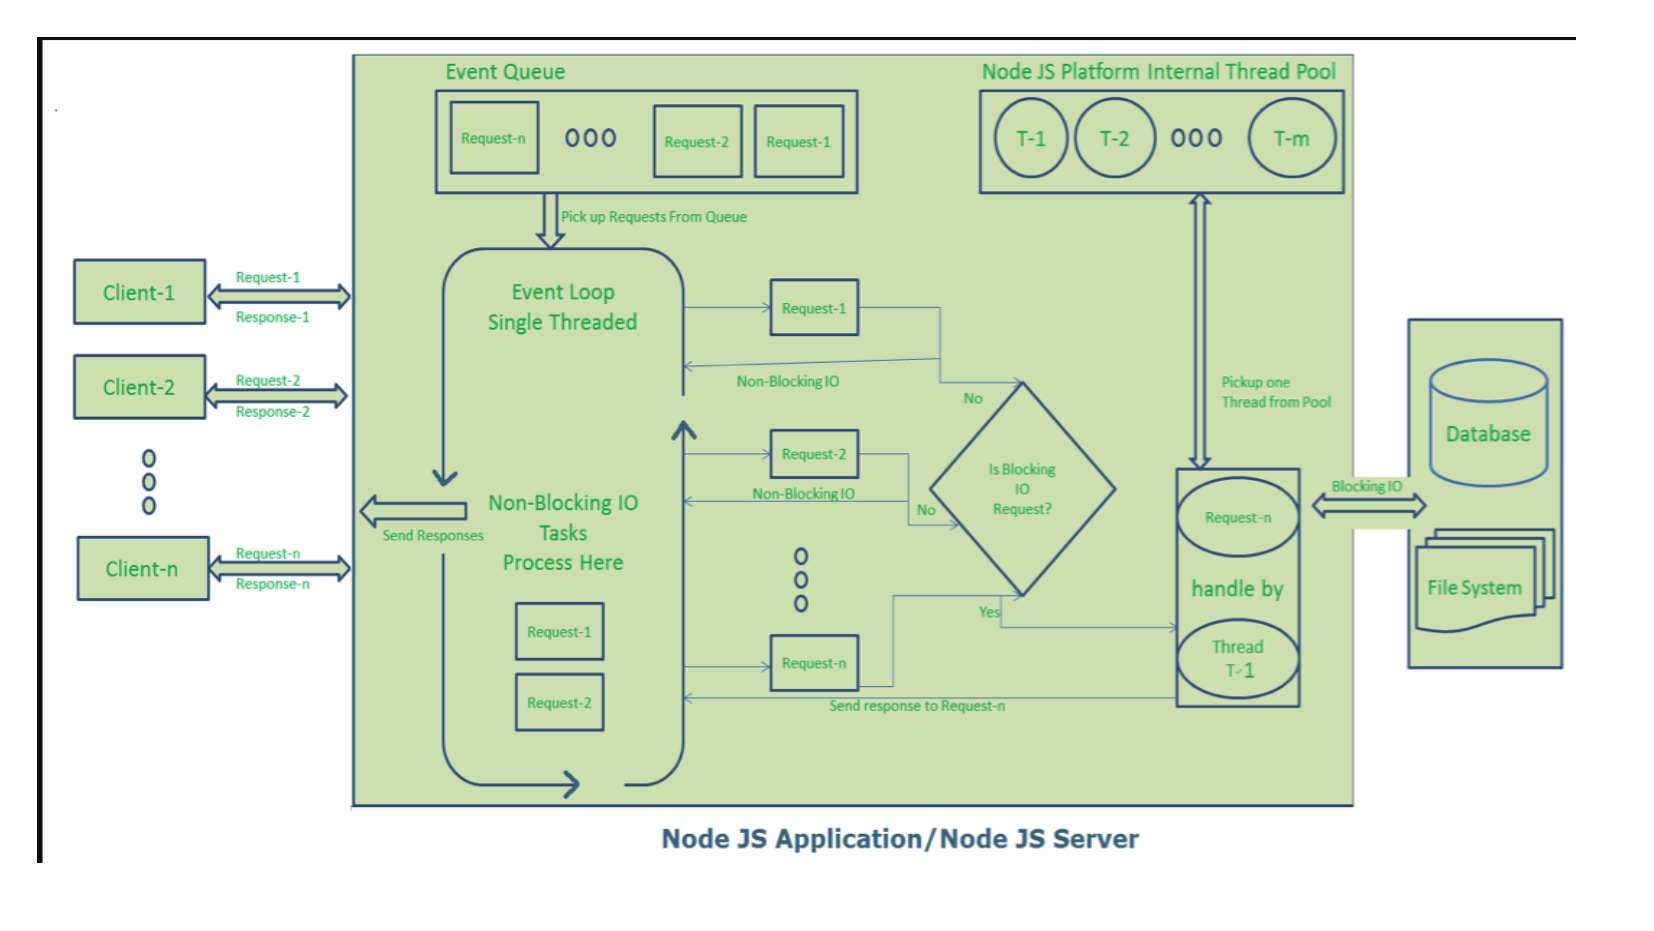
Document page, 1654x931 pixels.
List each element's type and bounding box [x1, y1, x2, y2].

picture [37, 37, 1576, 863]
